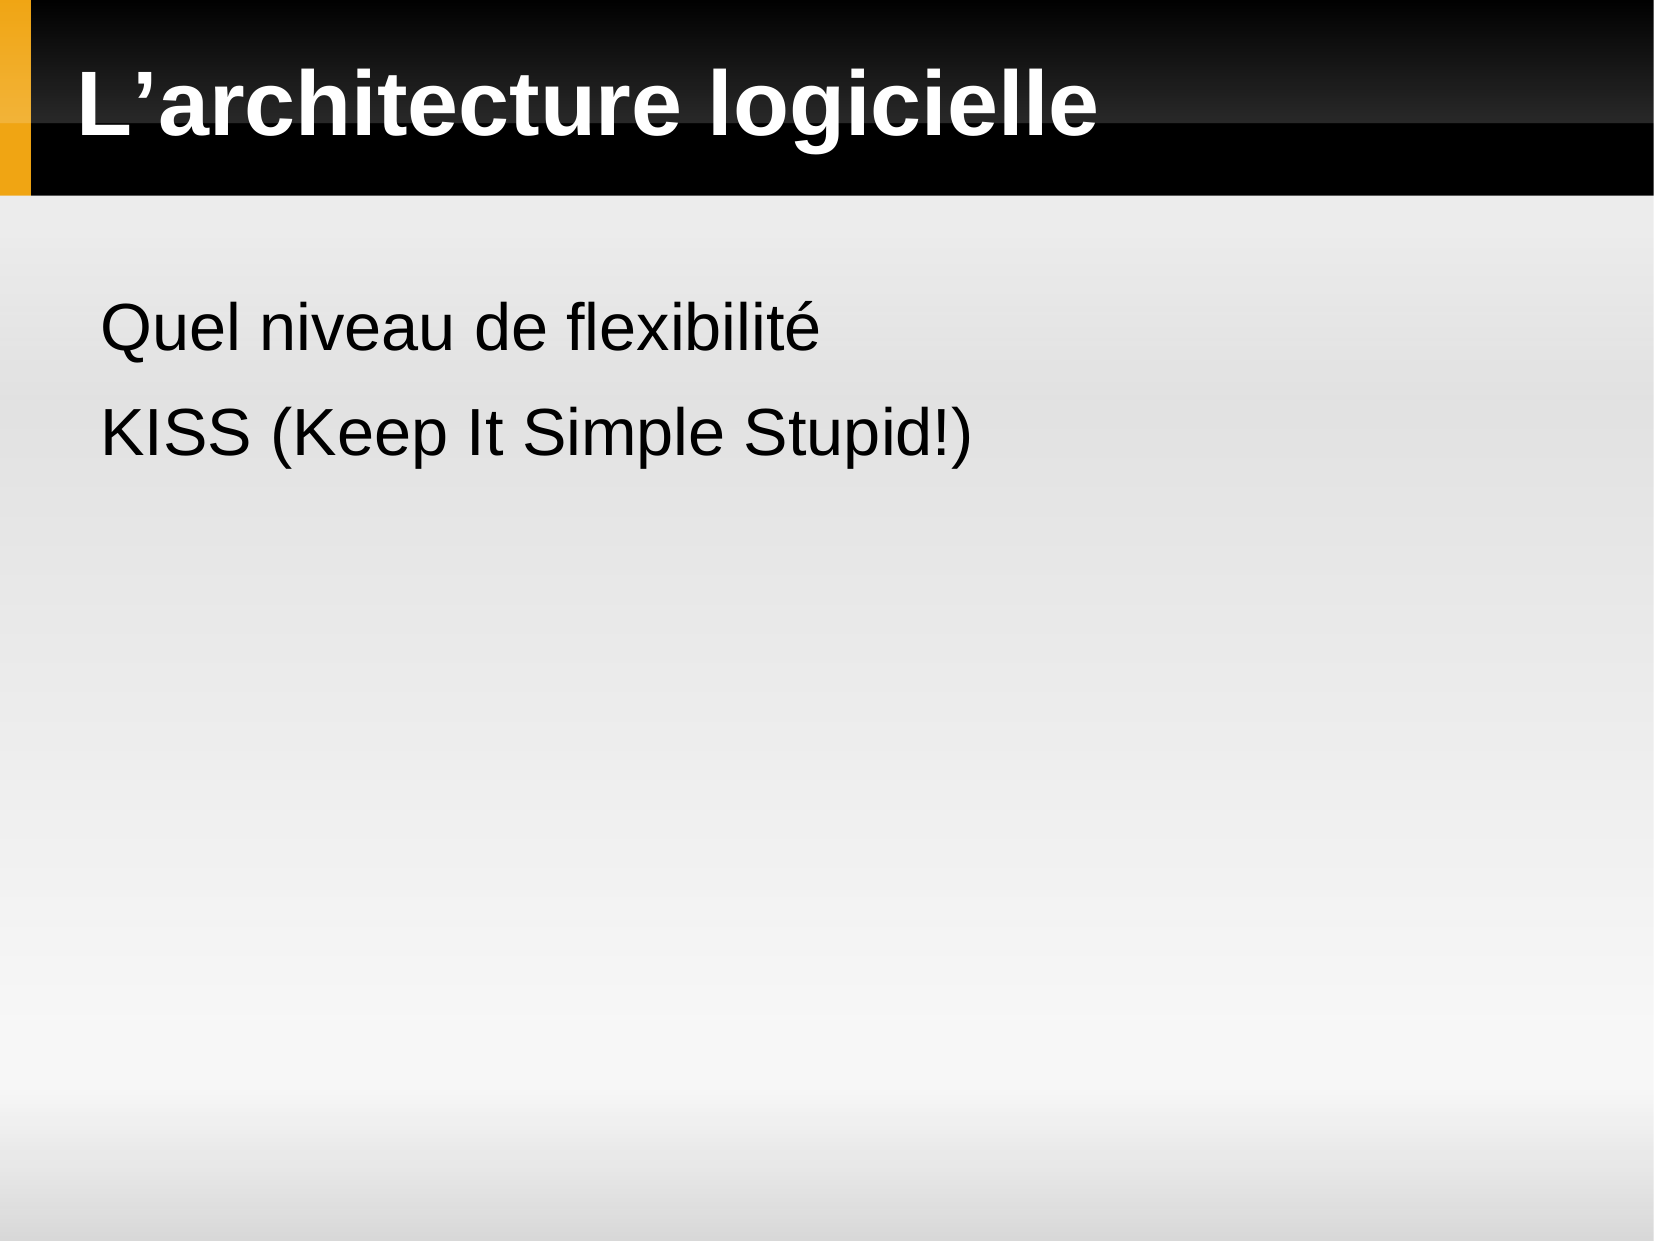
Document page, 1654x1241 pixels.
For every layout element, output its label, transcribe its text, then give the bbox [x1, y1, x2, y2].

title L’architecture logicielle [76, 7, 1565, 200]
list Quel niveau de flexibilité KISS (Keep It Simple Stupid!) [82, 290, 1571, 1094]
picture [0, 0, 1654, 1241]
